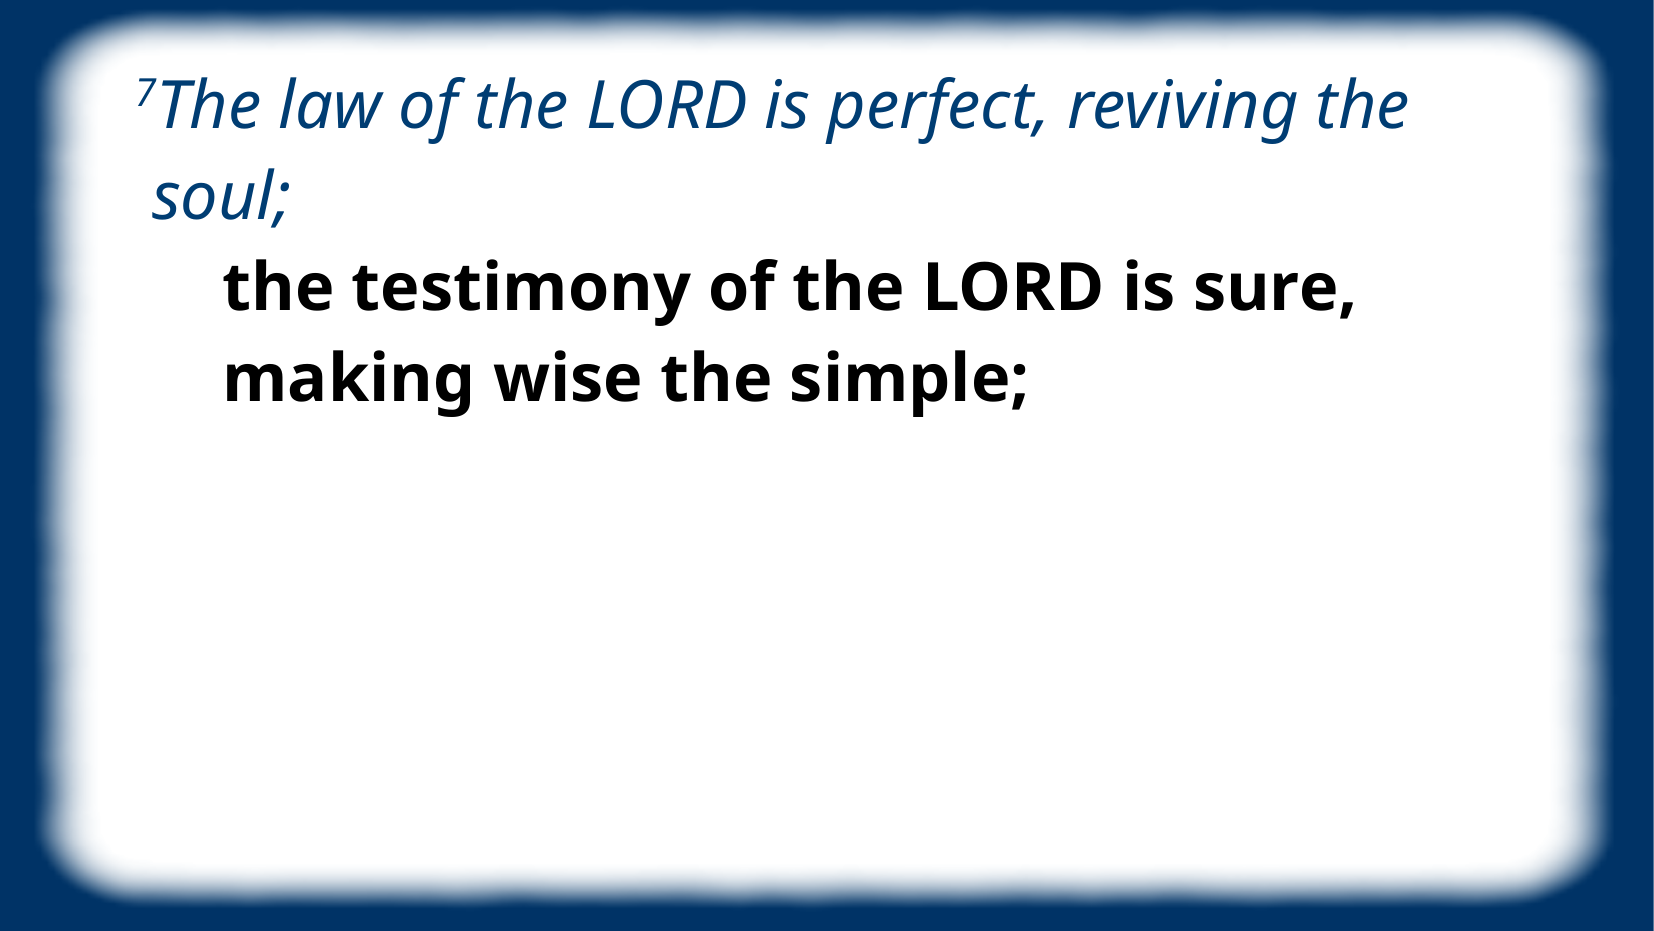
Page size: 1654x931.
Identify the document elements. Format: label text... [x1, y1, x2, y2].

text_box 7The law of the LORD is perfect, reviving the soul; the testimony of the LORD is sure, making wise the simple; [120, 50, 1531, 421]
picture [0, 0, 1654, 931]
